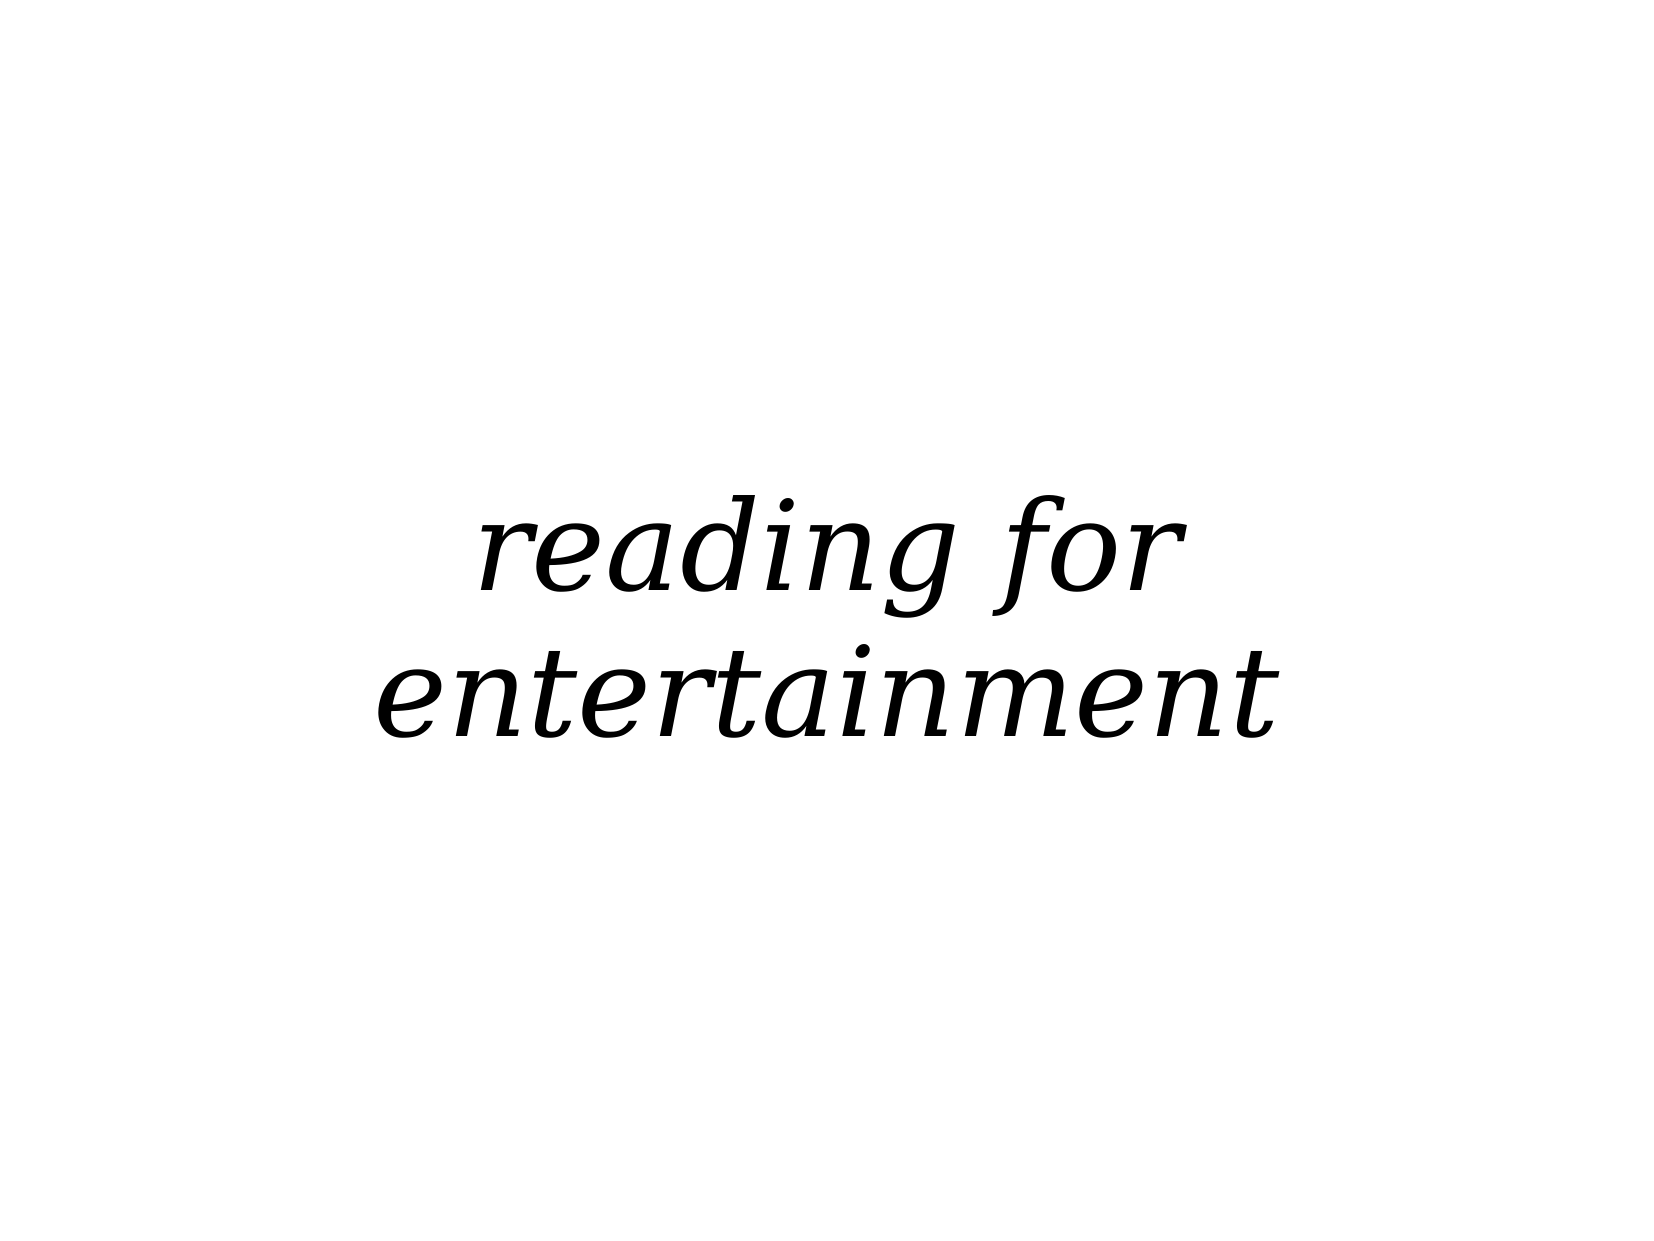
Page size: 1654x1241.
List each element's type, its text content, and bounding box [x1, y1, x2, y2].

text_box reading for entertainment [0, 0, 1654, 1241]
